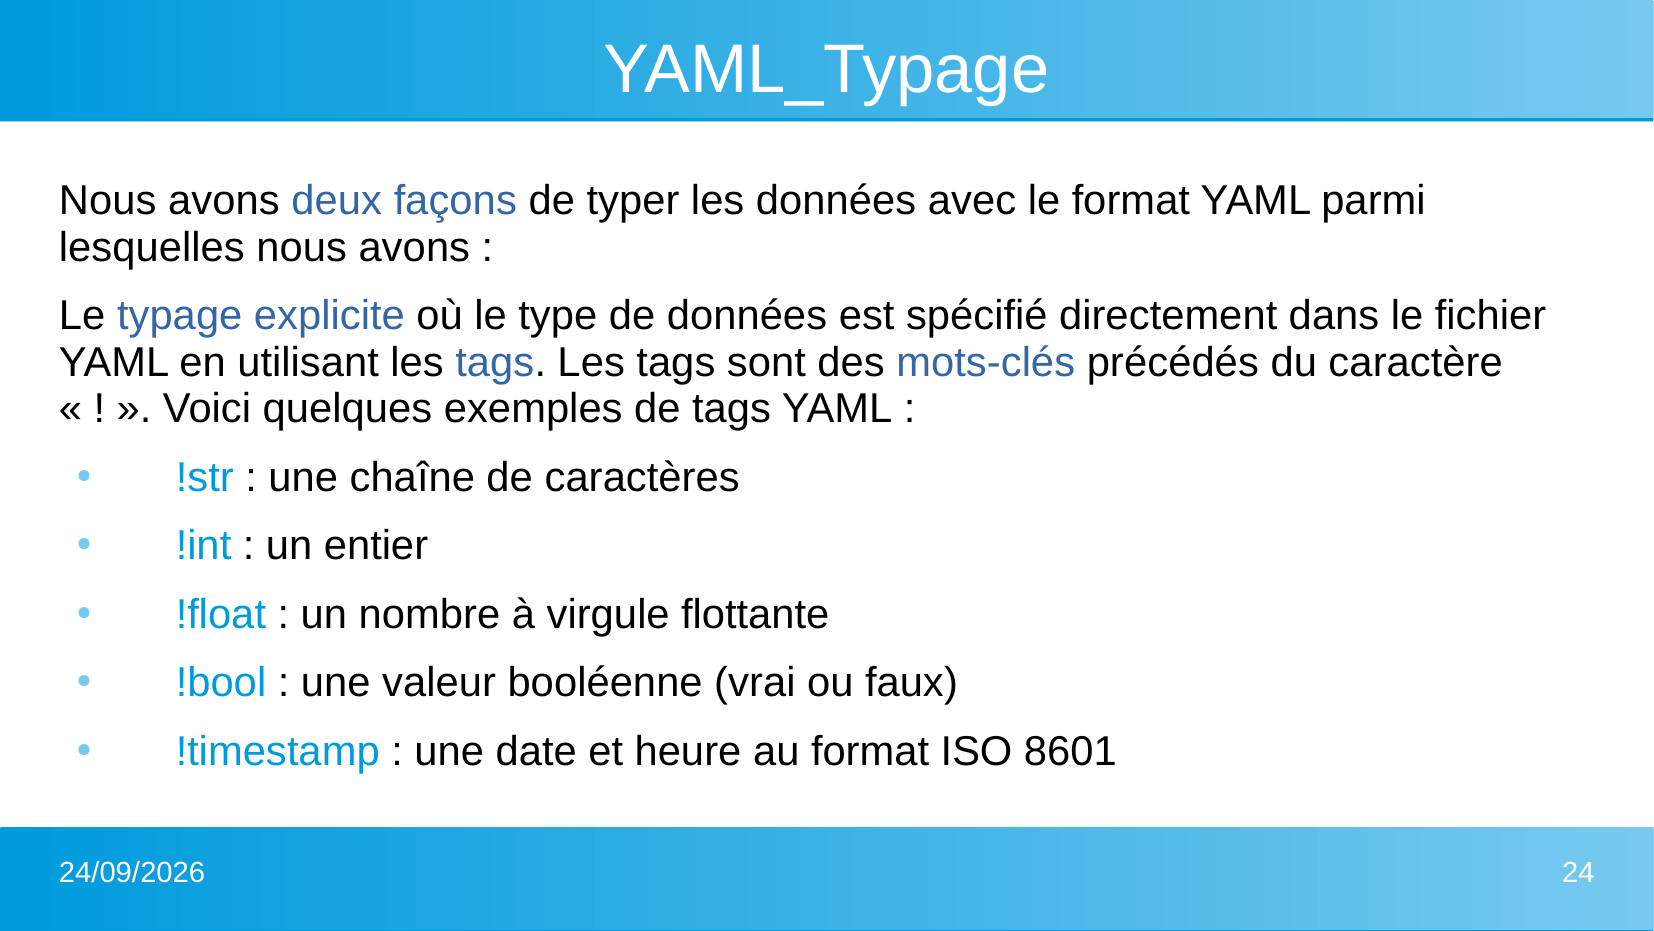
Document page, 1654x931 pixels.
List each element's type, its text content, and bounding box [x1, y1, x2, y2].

list Nous avons deux façons de typer les données avec le format YAML parmi lesquelles nous avons : Le typage explicite où le type de données est spécifié directement dans le fichier YAML en utilisant les tags. Les tags sont des mots-clés précédés du caractère « ! ». Voici quelques exemples de tags YAML : !str : une chaîne de caractères !int : un entier !float : un nombre à virgule flottante !bool : une valeur booléenne (vrai ou faux) !timestamp : une date et heure au format ISO 8601 [58, 177, 1595, 768]
title YAML_Typage [58, 29, 1595, 108]
